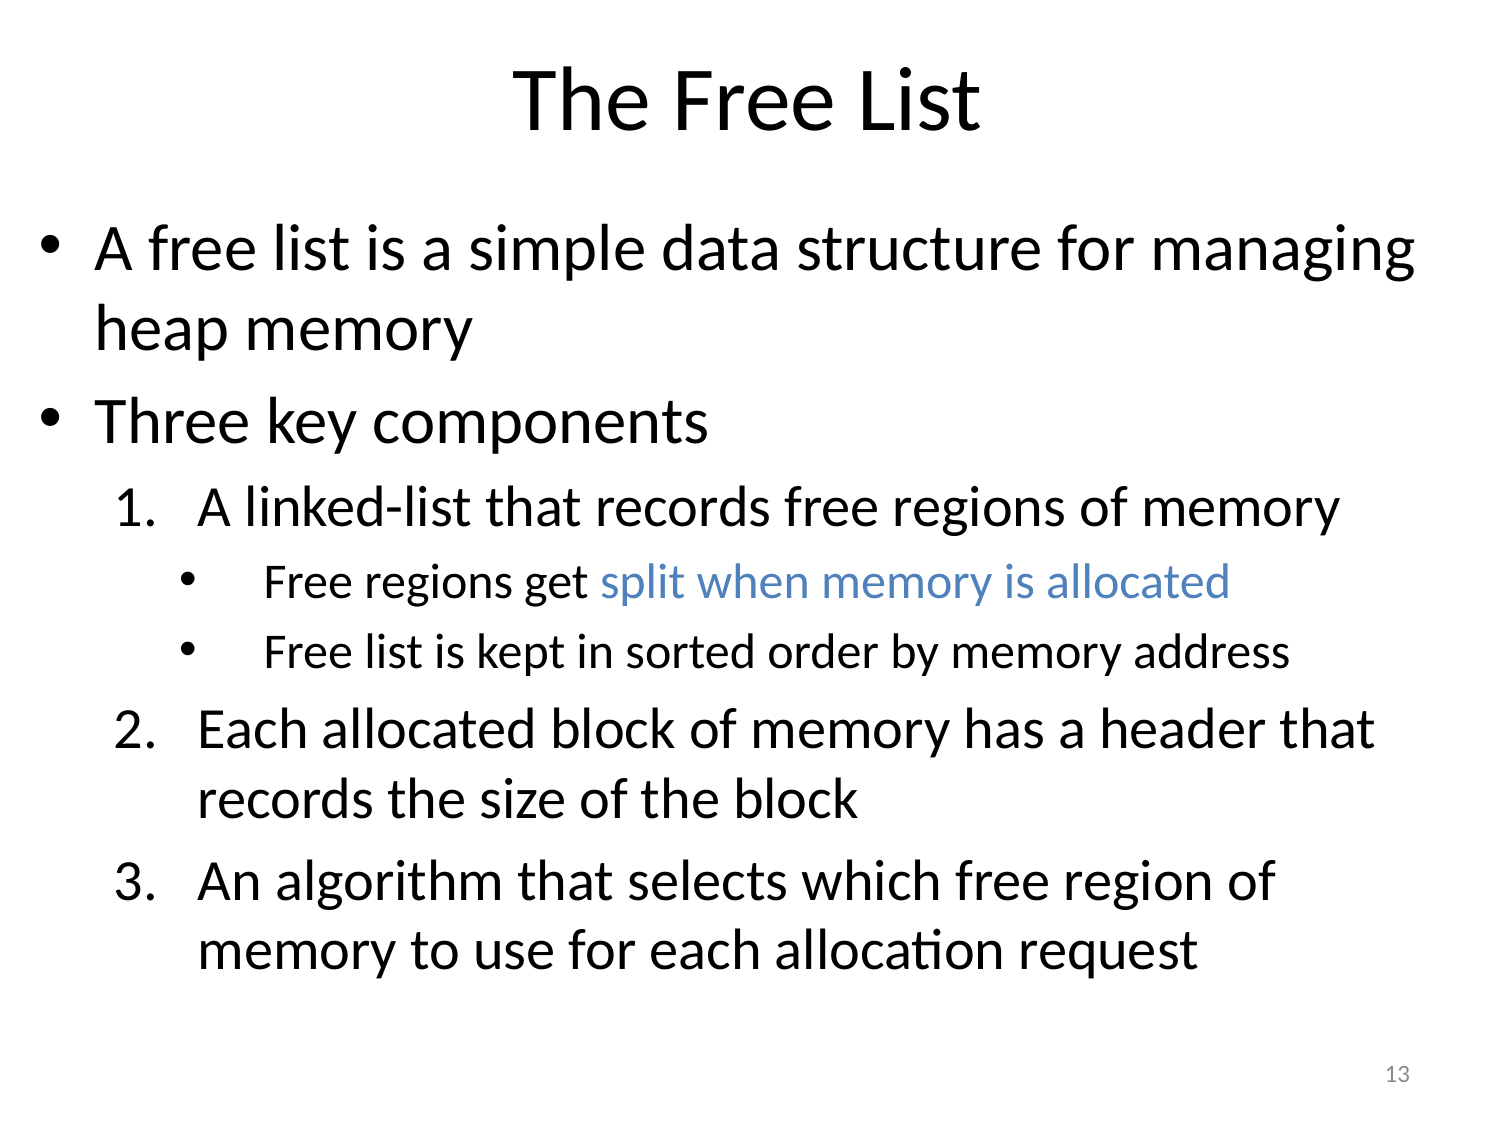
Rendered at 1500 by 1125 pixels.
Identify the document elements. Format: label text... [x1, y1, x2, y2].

title The Free List [7, 0, 1488, 188]
list A free list is a simple data structure for managing heap memory Three key components A linked-list that records free regions of memory Free regions get split when memory is allocated Free list is kept in sorted order by memory address Each allocated block of memory has a header that records the size of the block An algorithm that selects which free region of memory to use for each allocation request [23, 195, 1468, 1040]
slide_number <number> [1074, 1042, 1425, 1103]
